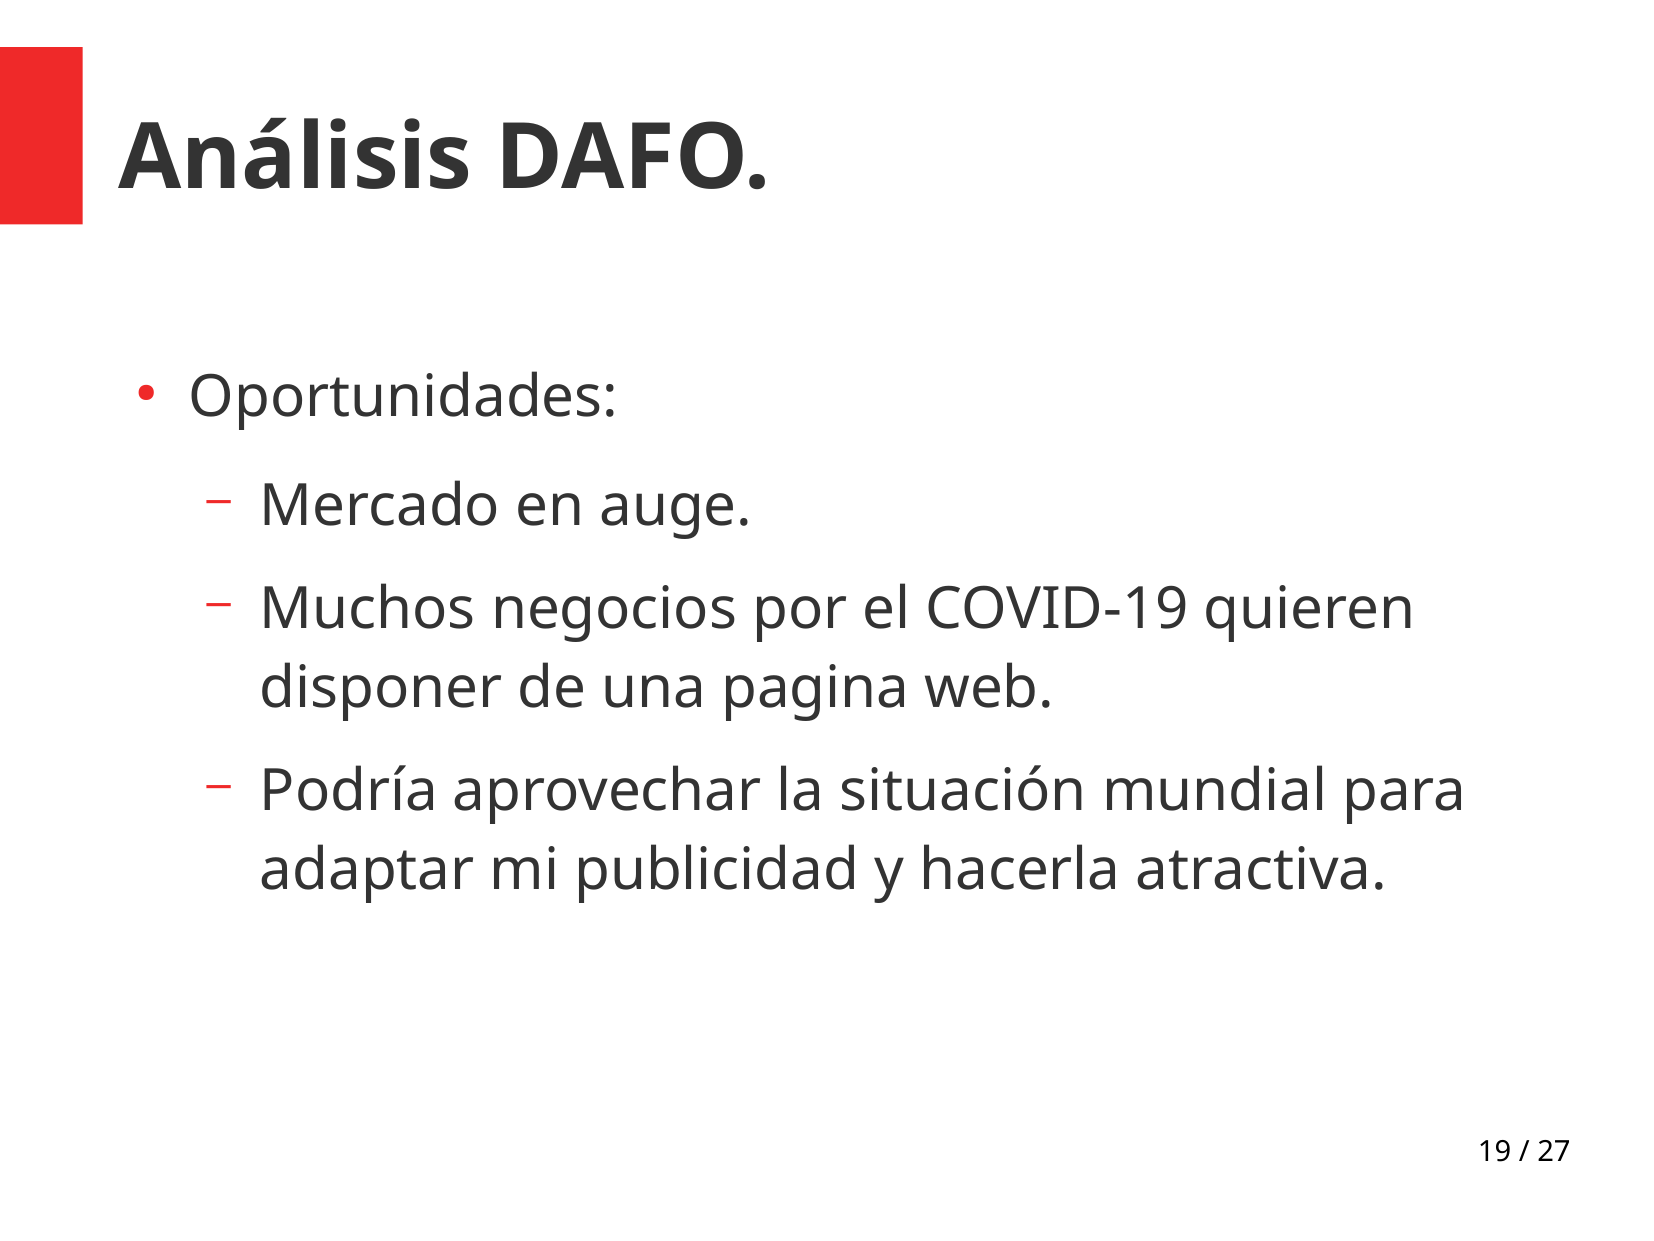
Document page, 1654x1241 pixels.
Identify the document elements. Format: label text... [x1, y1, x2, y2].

list Oportunidades: Mercado en auge. Muchos negocios por el COVID-19 quieren disponer de una pagina web. Podría aprovechar la situación mundial para adaptar mi publicidad y hacerla atractiva. [118, 354, 1536, 1074]
title Análisis DAFO. [118, 49, 1571, 257]
